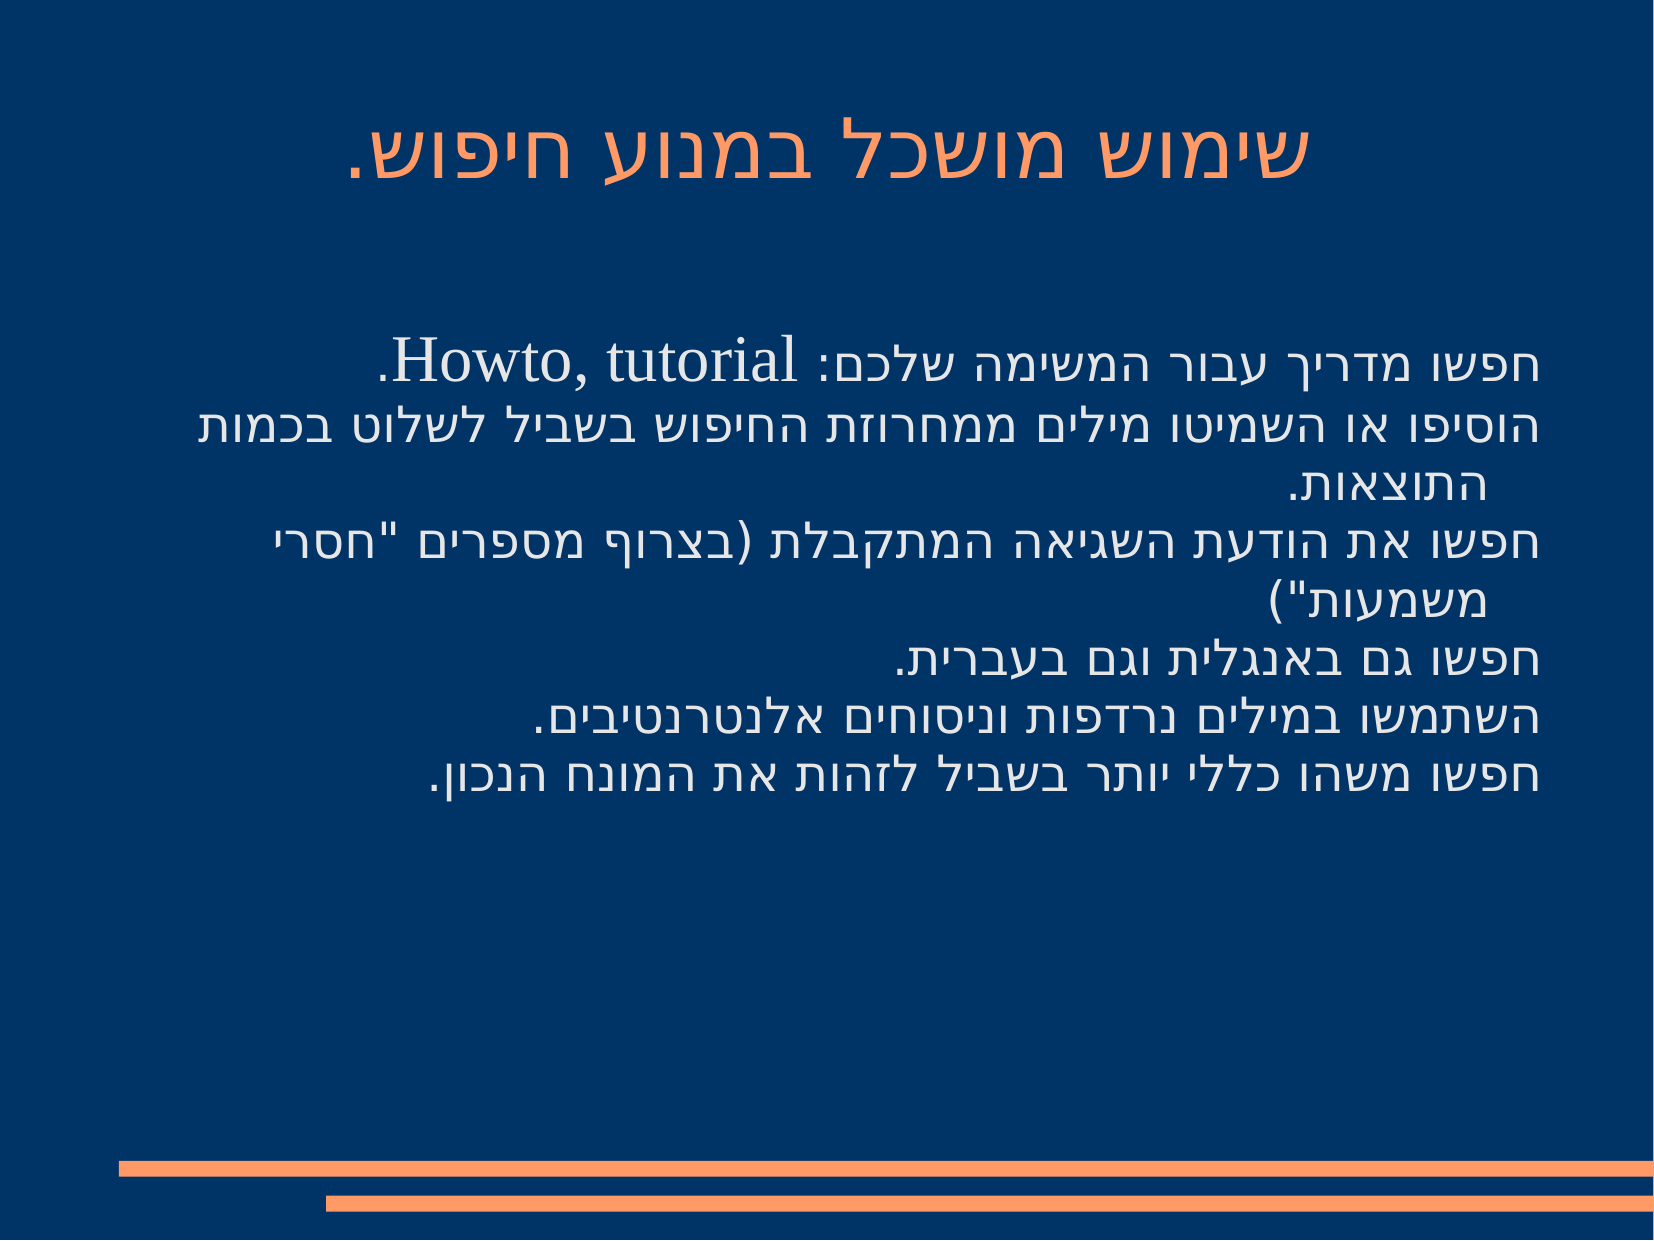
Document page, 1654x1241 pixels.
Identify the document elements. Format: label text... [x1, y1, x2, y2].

title שימוש מושכל במנוע חיפוש. [121, 46, 1534, 254]
list חפשו מדריך עבור המשימה שלכם: Howto, tutorial. הוסיפו או השמיטו מילים ממחרוזת החיפוש בשביל לשלוט בכמות התוצאות. חפשו את הודעת השגיאה המתקבלת (בצרוף מספרים "חסרי משמעות") חפשו גם באנגלית וגם בעברית. השתמשו במילים נרדפות וניסוחים אלנטרנטיבים. חפשו משהו כללי יותר בשביל לזהות את המונח הנכון. [121, 322, 1561, 1132]
